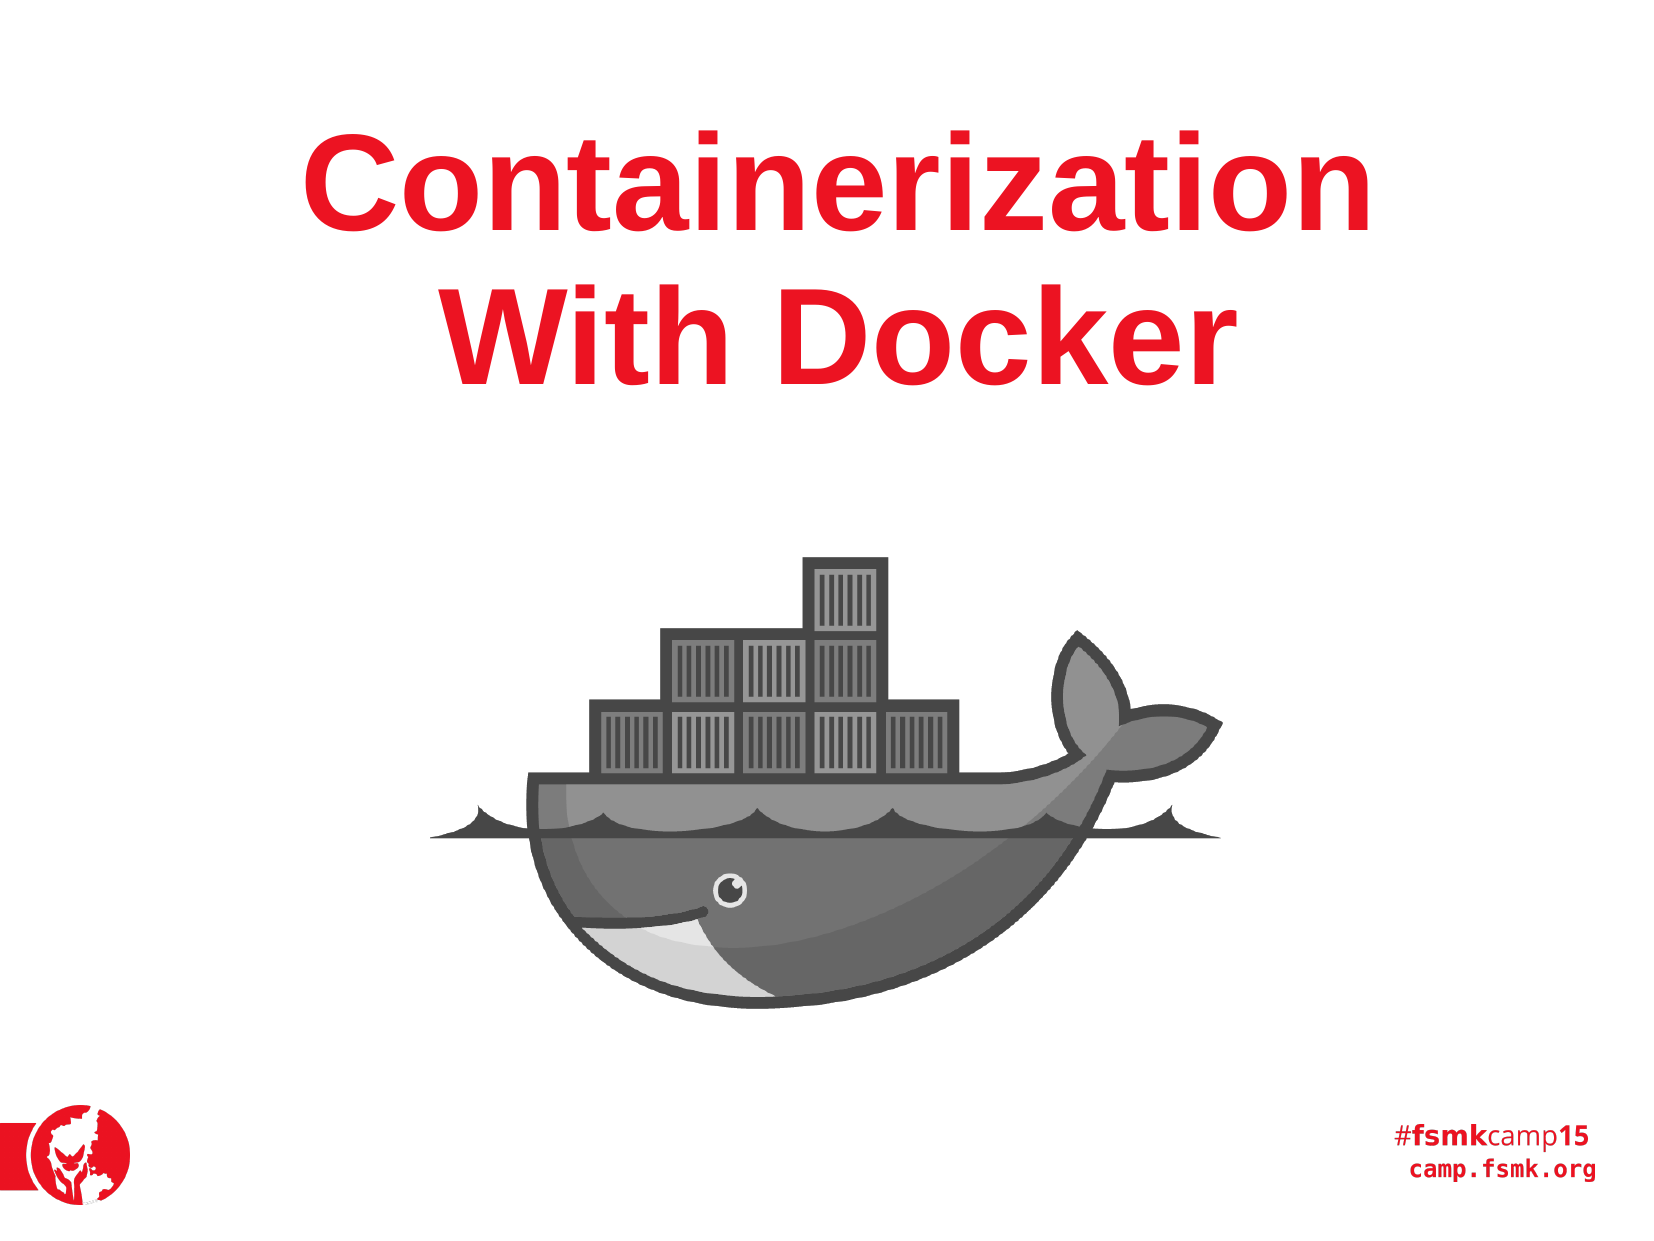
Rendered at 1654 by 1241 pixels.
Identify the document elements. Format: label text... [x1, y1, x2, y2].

picture [0, 1105, 130, 1205]
title Containerization With Docker [94, 105, 1583, 414]
picture [430, 555, 1223, 1010]
picture [1394, 1124, 1595, 1182]
